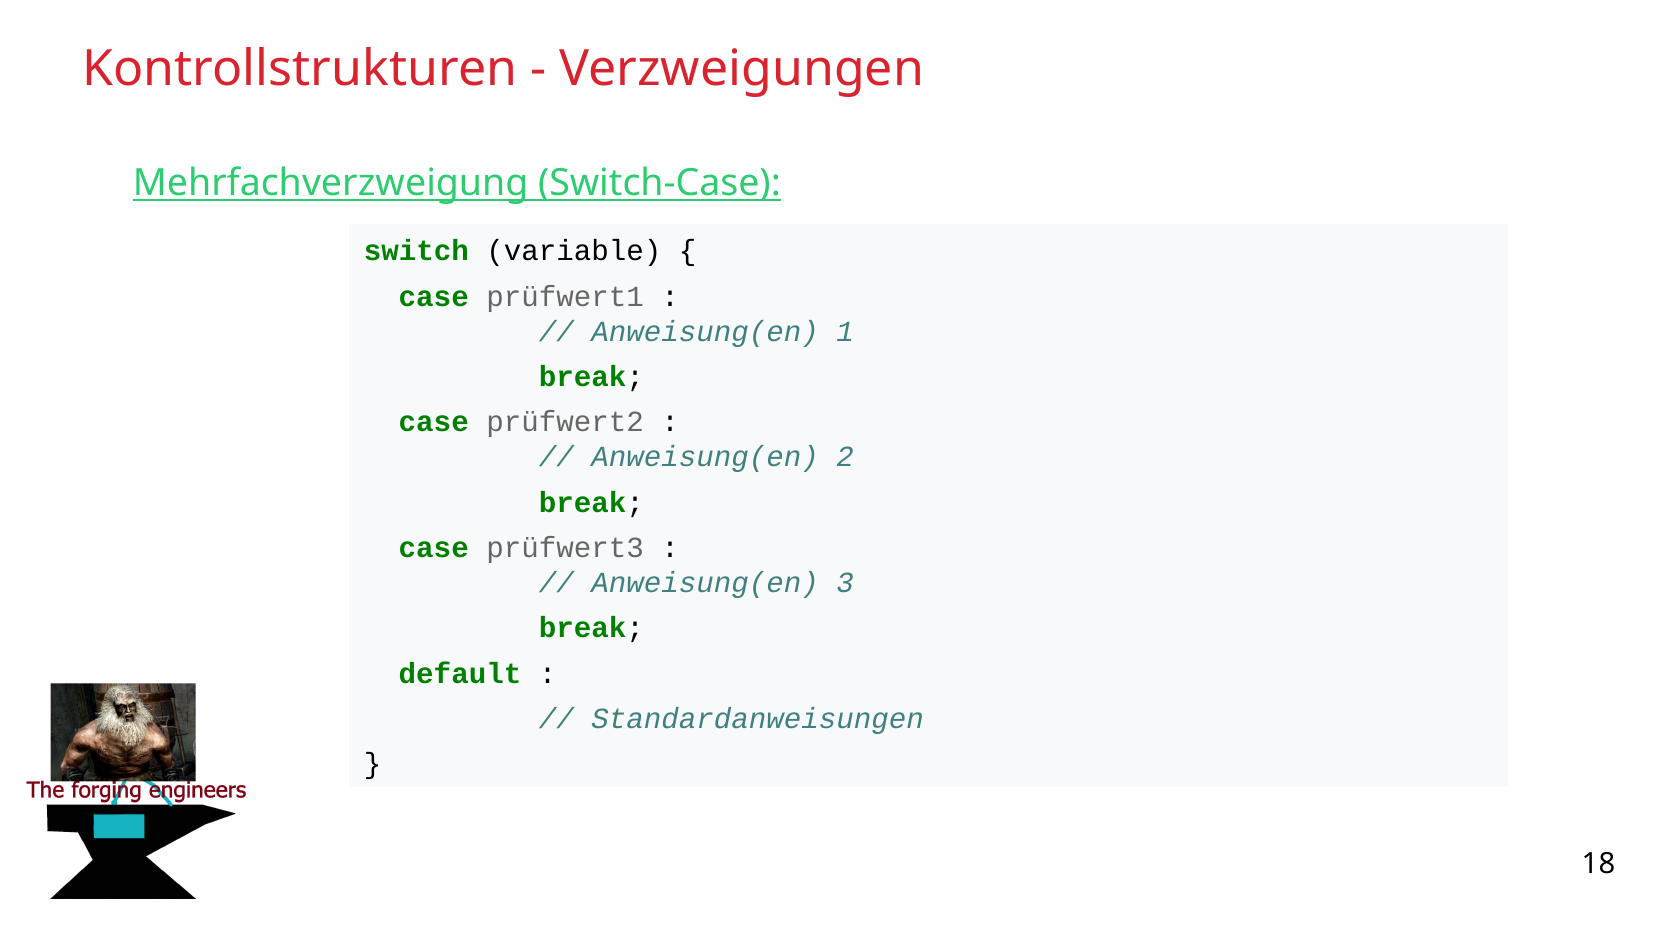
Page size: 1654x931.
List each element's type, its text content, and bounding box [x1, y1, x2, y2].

picture [17, 679, 254, 916]
title Kontrollstrukturen - Verzweigungen [82, 37, 1571, 95]
text_box switch (variable) { case prüfwert1 : // Anweisung(en) 1 break; case prüfwert2 : // Anweisung(en) 2 break; case prüfwert3 : // Anweisung(en) 3 break; default : // Standardanweisungen } [349, 224, 1508, 787]
text_box Mehrfachverzweigung (Switch-Case): [118, 148, 778, 208]
